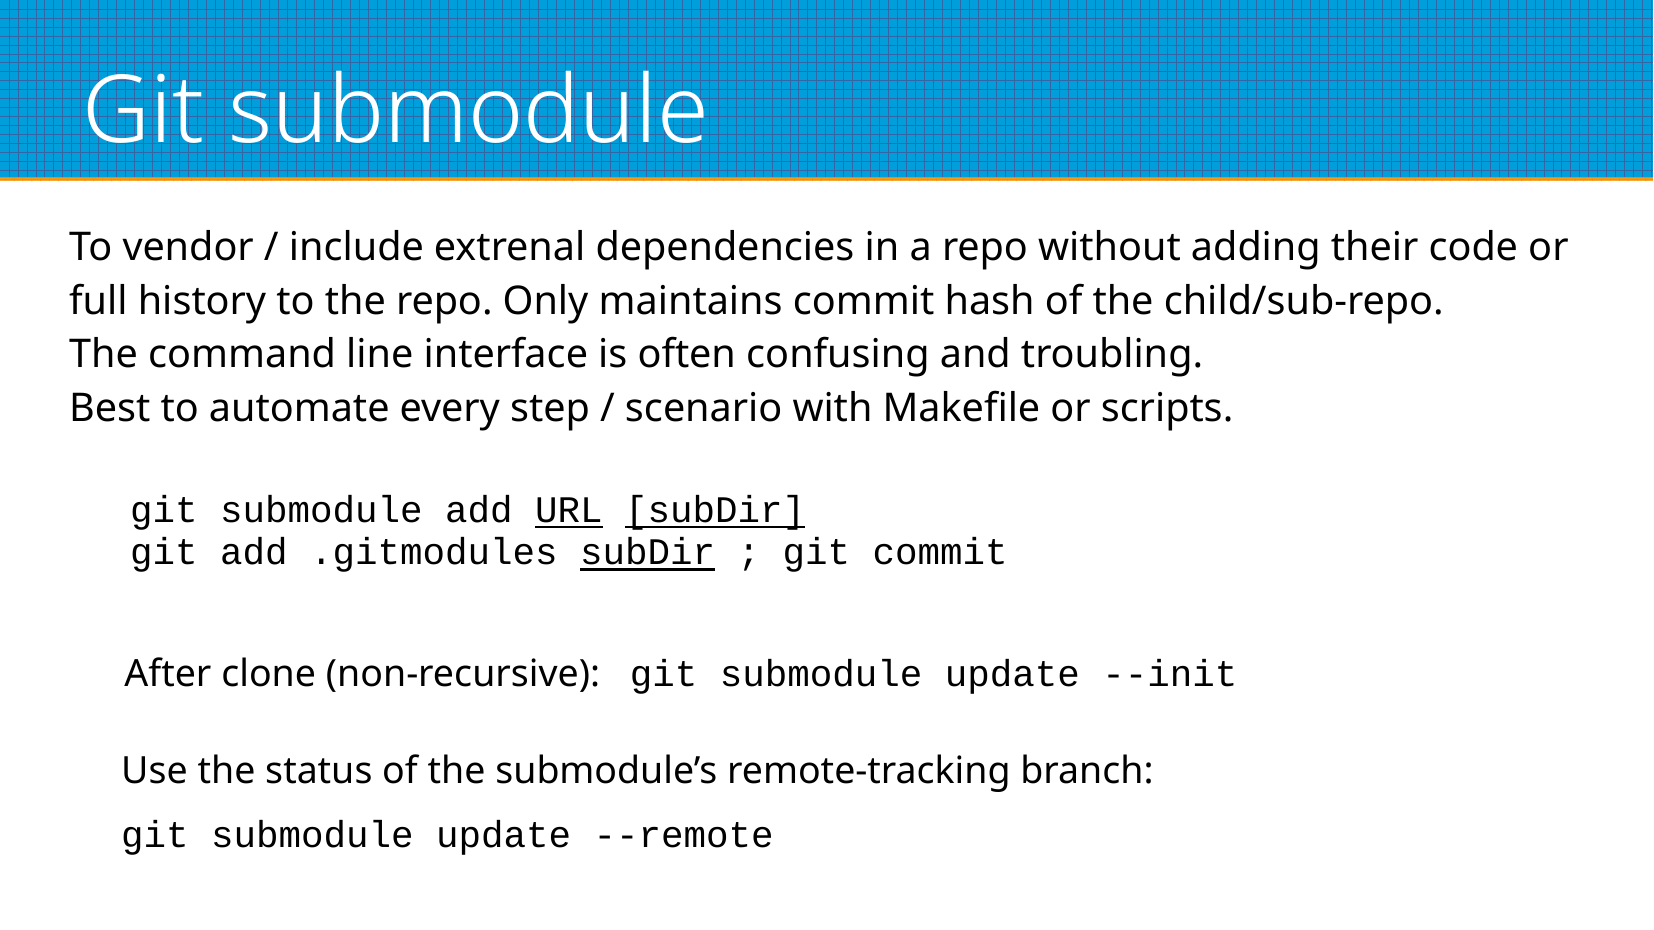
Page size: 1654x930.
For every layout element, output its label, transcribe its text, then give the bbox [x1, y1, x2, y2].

title Git submodule [82, 14, 1571, 171]
text_box git submodule add URL [subDir] git add .gitmodules subDir ; git commit [124, 449, 1512, 618]
text_box To vendor / include extrenal dependencies in a repo without adding their code or full history to the repo. Only maintains commit hash of the child/sub-repo. The command line interface is often confusing and troubling. Best to automate every step / scenario with Makefile or scripts. [63, 212, 1587, 440]
text_box Use the status of the submodule’s remote-tracking branch: git submodule update --remote [115, 726, 1508, 851]
text_box After clone (non-recursive): git submodule update --init [118, 622, 1388, 723]
